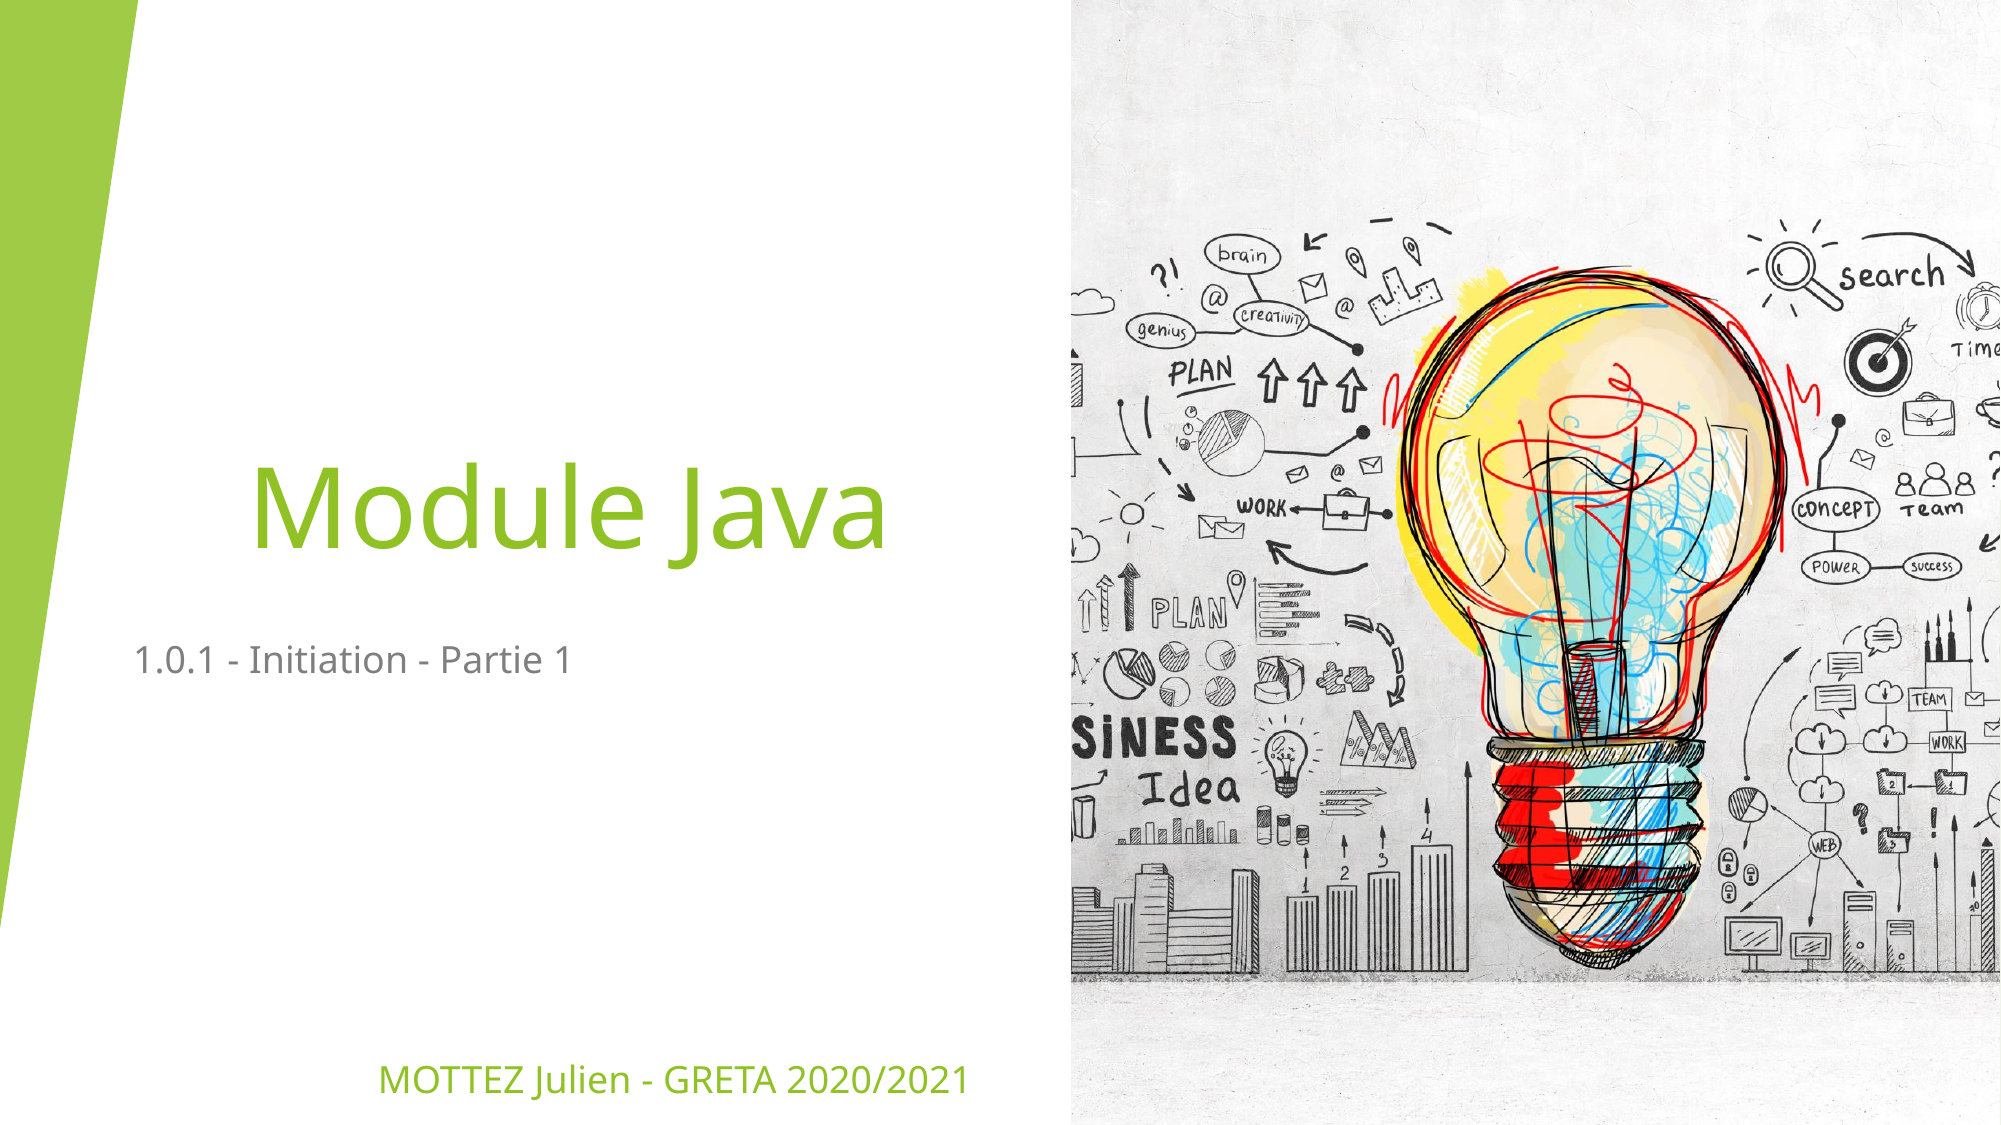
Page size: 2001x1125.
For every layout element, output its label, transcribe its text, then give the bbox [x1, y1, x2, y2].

title Module Java [232, 118, 941, 579]
picture [1071, 0, 2000, 1125]
text_box MOTTEZ Julien - GRETA 2020/2021 [362, 1006, 1072, 1109]
subtitle 1.0.1 - Initiation - Partie 1 [118, 628, 941, 947]
